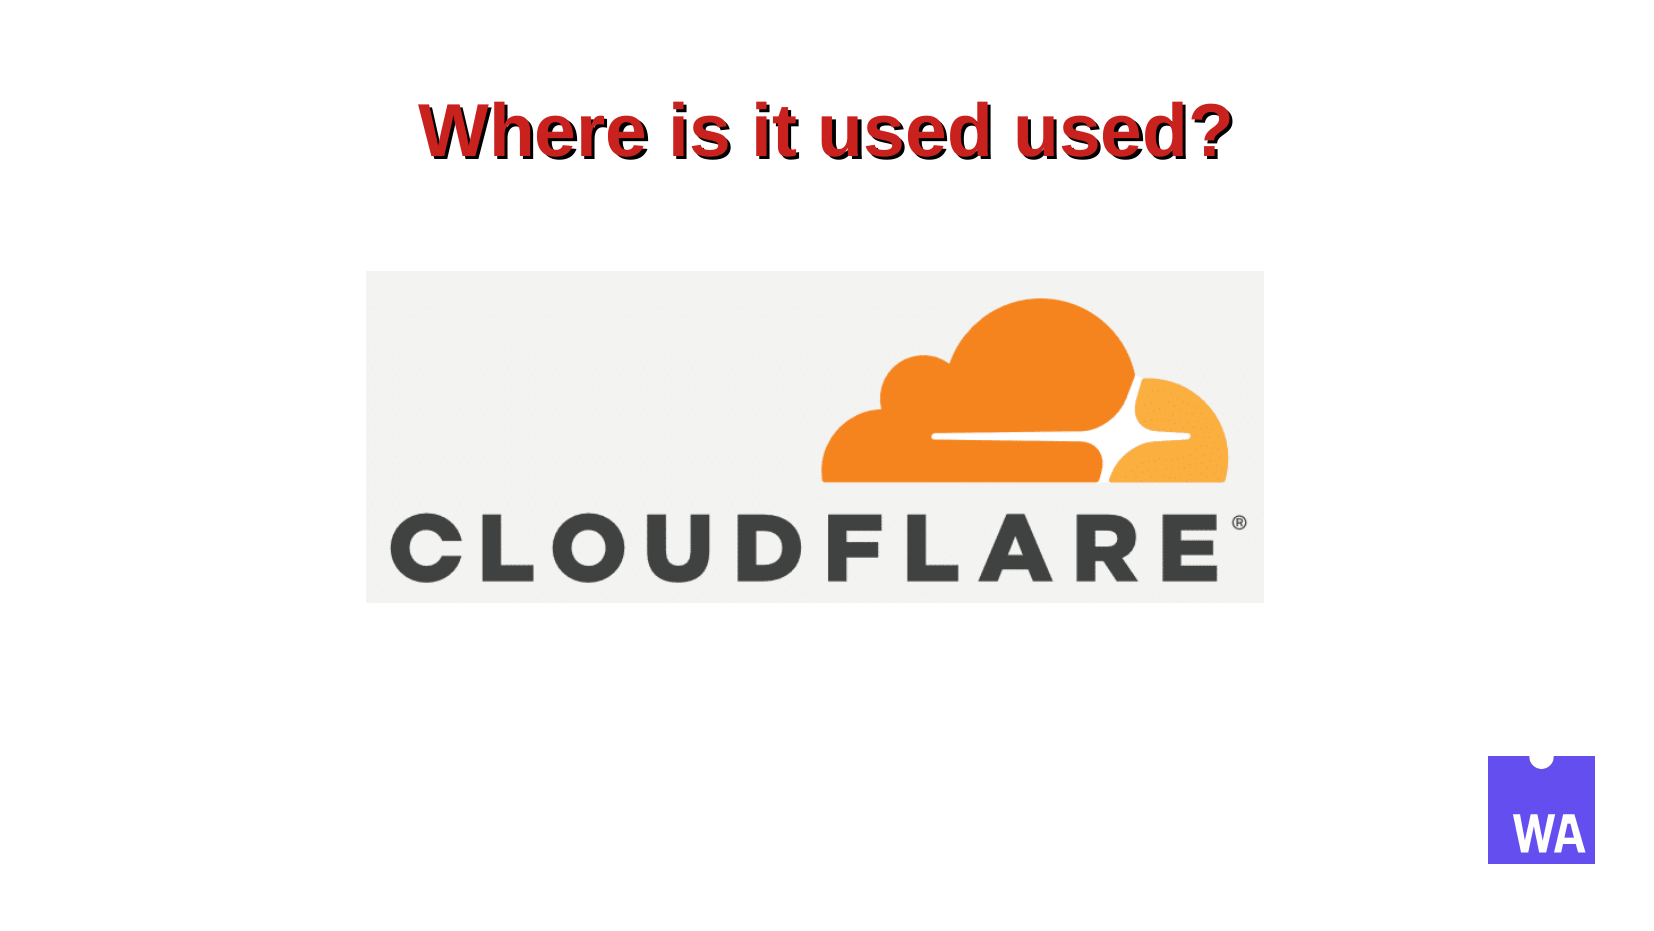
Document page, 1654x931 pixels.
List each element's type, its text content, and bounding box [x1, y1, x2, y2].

picture [366, 271, 1264, 603]
picture [1488, 756, 1595, 864]
text_box Where is it used used? [354, 81, 1300, 213]
